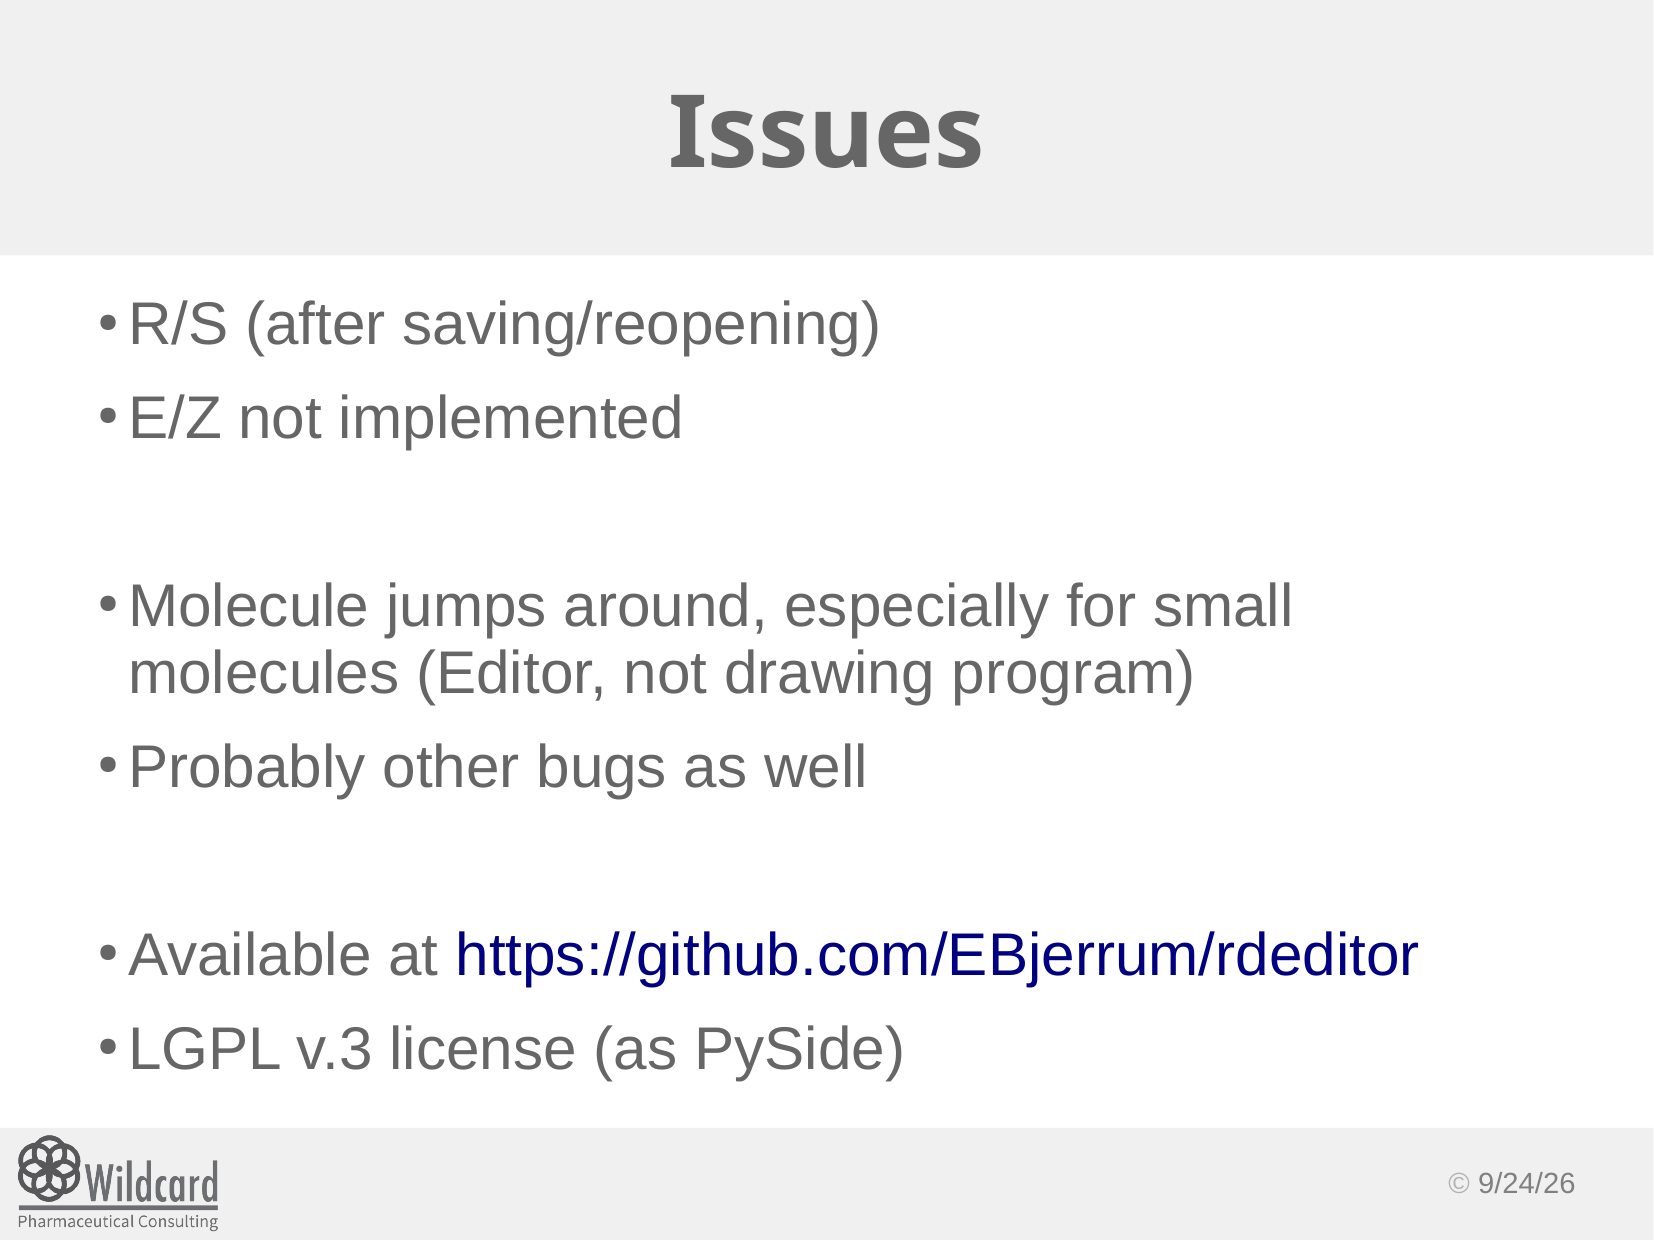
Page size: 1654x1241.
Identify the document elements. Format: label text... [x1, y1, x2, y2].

list R/S (after saving/reopening) E/Z not implemented Molecule jumps around, especially for small molecules (Editor, not drawing program) Probably other bugs as well Available at https://github.com/EBjerrum/rdeditor LGPL v.3 license (as PySide) [82, 290, 1571, 1092]
picture [2, 1119, 228, 1240]
title Issues [82, 24, 1571, 232]
